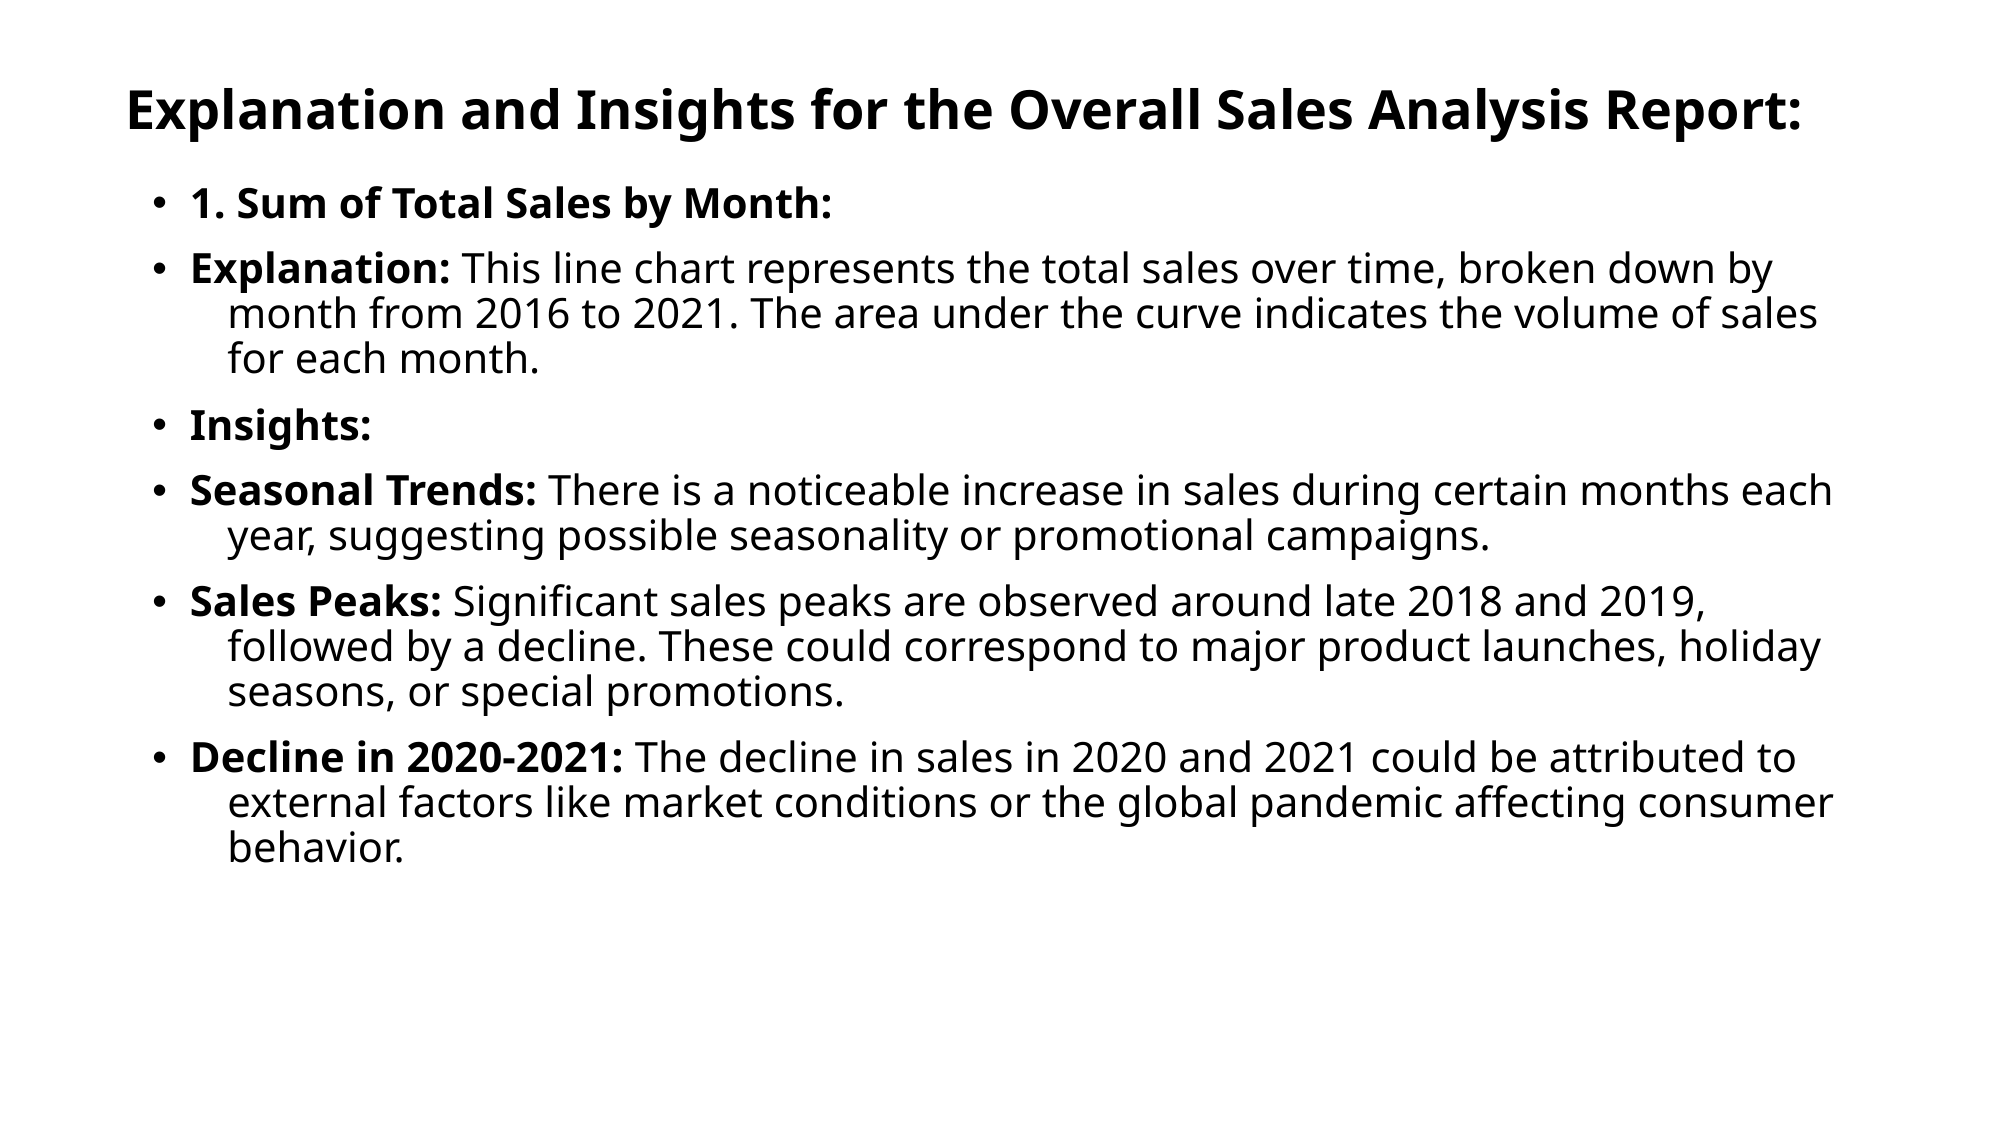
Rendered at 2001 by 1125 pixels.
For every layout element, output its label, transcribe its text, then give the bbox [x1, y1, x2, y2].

title Explanation and Insights for the Overall Sales Analysis Report: [109, 48, 1835, 175]
list 1. Sum of Total Sales by Month: Explanation: This line chart represents the total sales over time, broken down by month from 2016 to 2021. The area under the curve indicates the volume of sales for each month. Insights: Seasonal Trends: There is a noticeable increase in sales during certain months each year, suggesting possible seasonality or promotional campaigns. Sales Peaks: Significant sales peaks are observed around late 2018 and 2019, followed by a decline. These could correspond to major product launches, holiday seasons, or special promotions. Decline in 2020-2021: The decline in sales in 2020 and 2021 could be attributed to external factors like market conditions or the global pandemic affecting consumer behavior. [137, 174, 1863, 1014]
